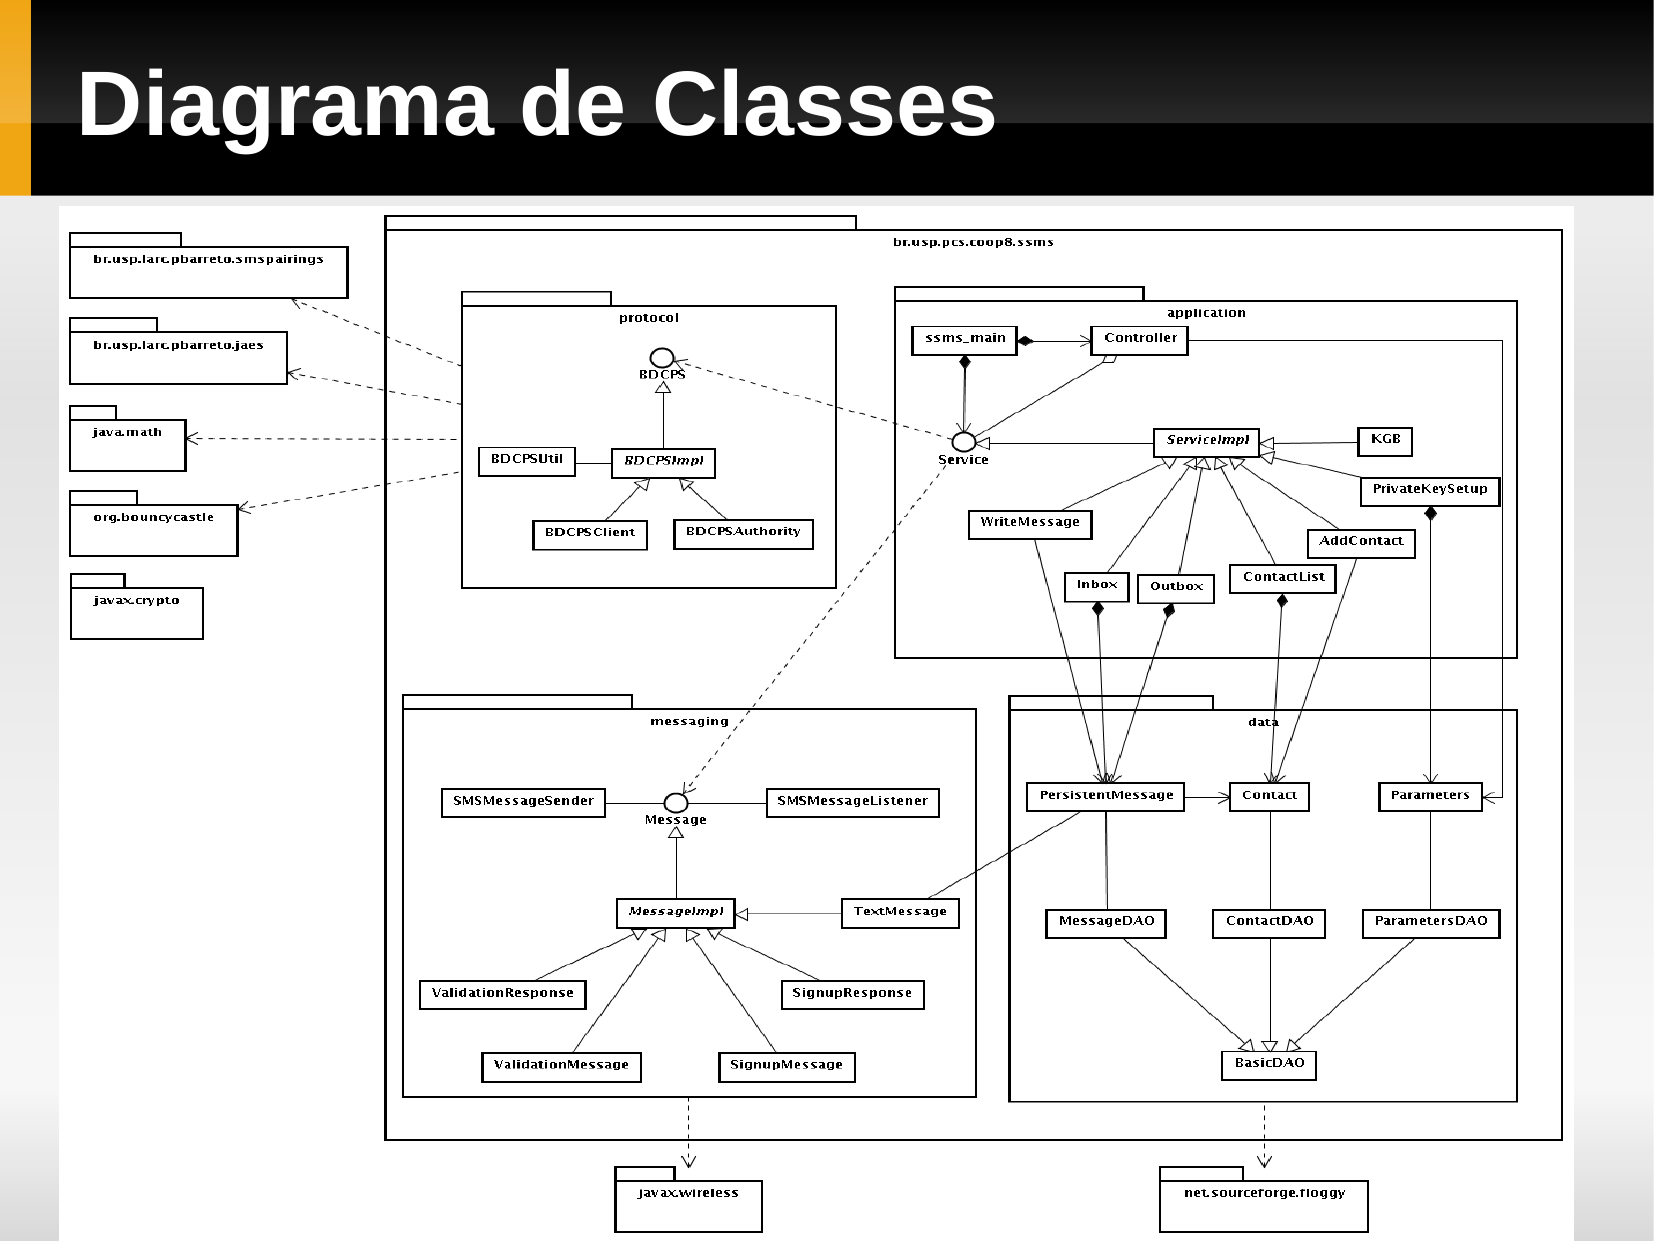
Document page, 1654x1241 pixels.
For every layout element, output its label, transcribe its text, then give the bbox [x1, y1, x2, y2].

title Diagrama de Classes [76, 7, 1565, 200]
picture [0, 0, 1654, 1241]
